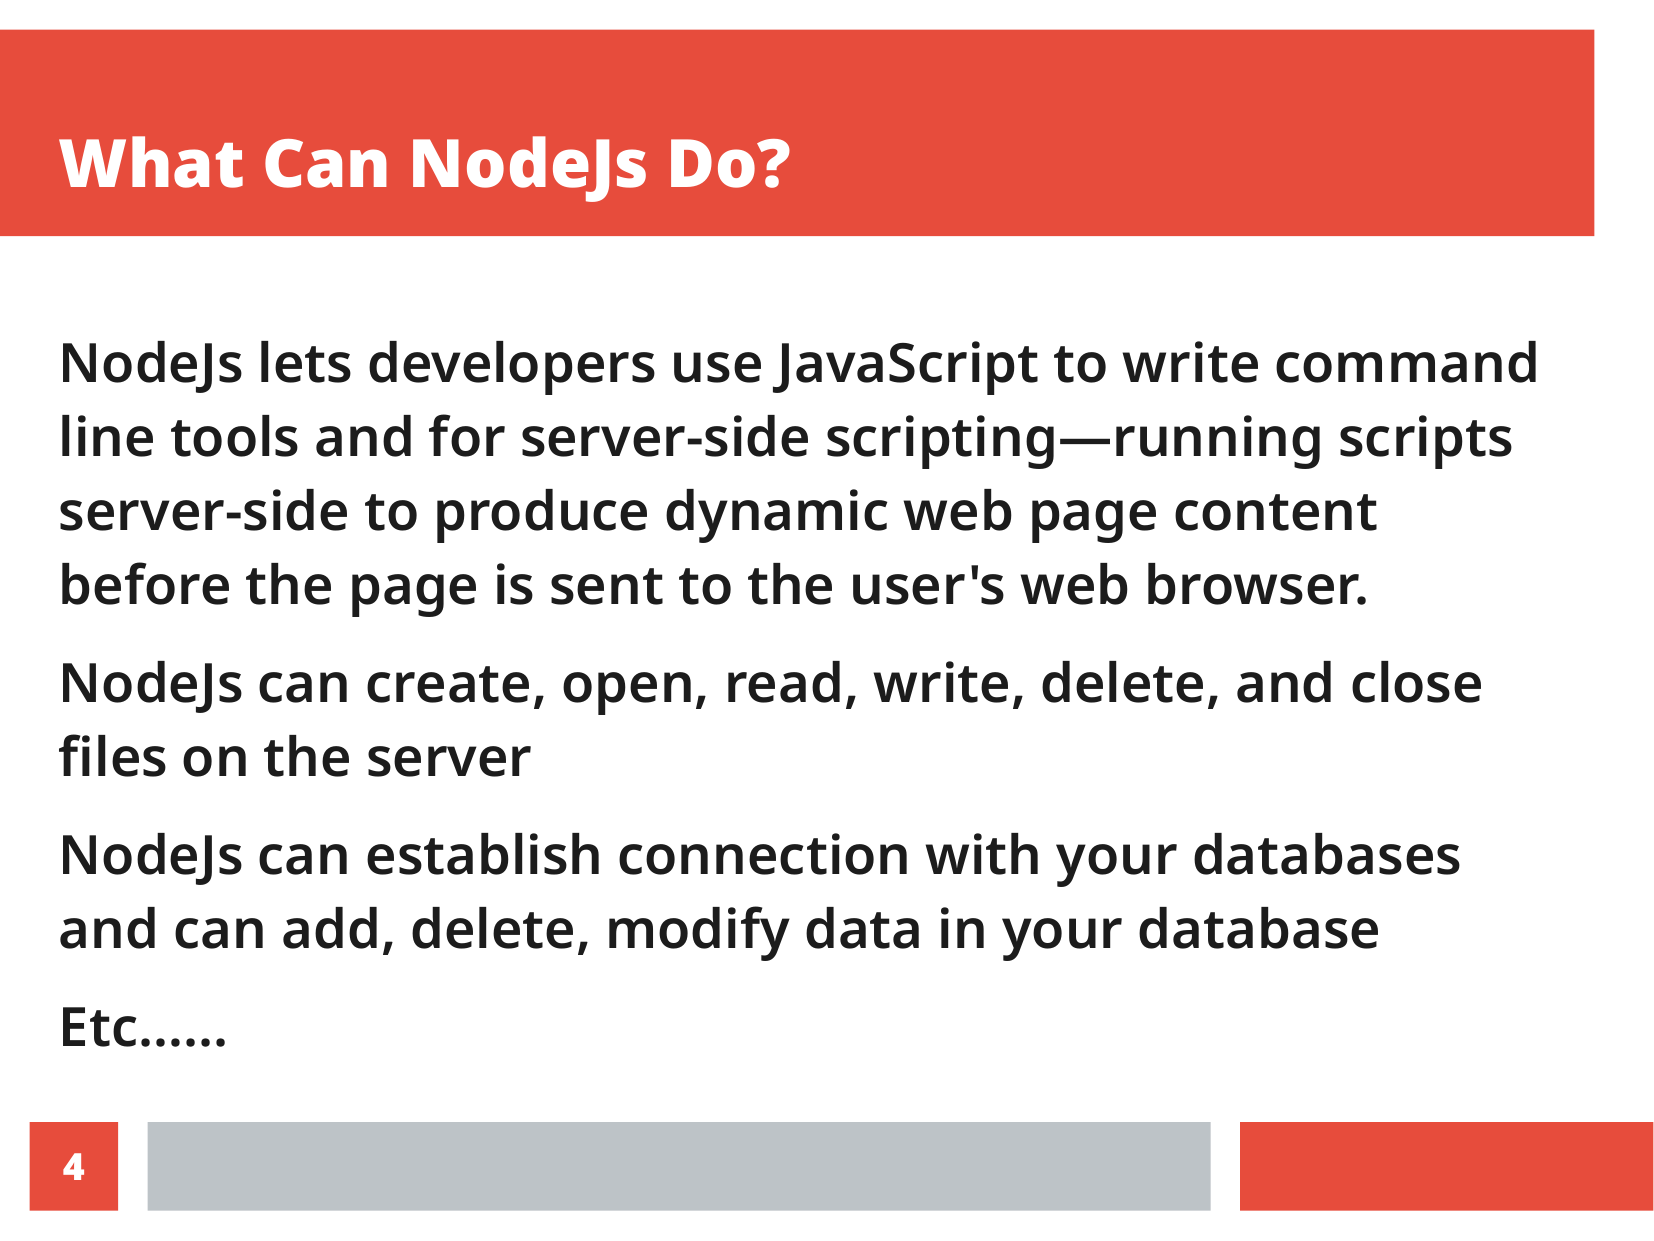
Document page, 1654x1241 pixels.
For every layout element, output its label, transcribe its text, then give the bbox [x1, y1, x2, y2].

title What Can NodeJs Do? [59, 59, 1595, 207]
list NodeJs lets developers use JavaScript to write command line tools and for server-side scripting—running scripts server-side to produce dynamic web page content before the page is sent to the user's web browser. NodeJs can create, open, read, write, delete, and close files on the server NodeJs can establish connection with your databases and can add, delete, modify data in your database Etc…... [59, 324, 1565, 1093]
